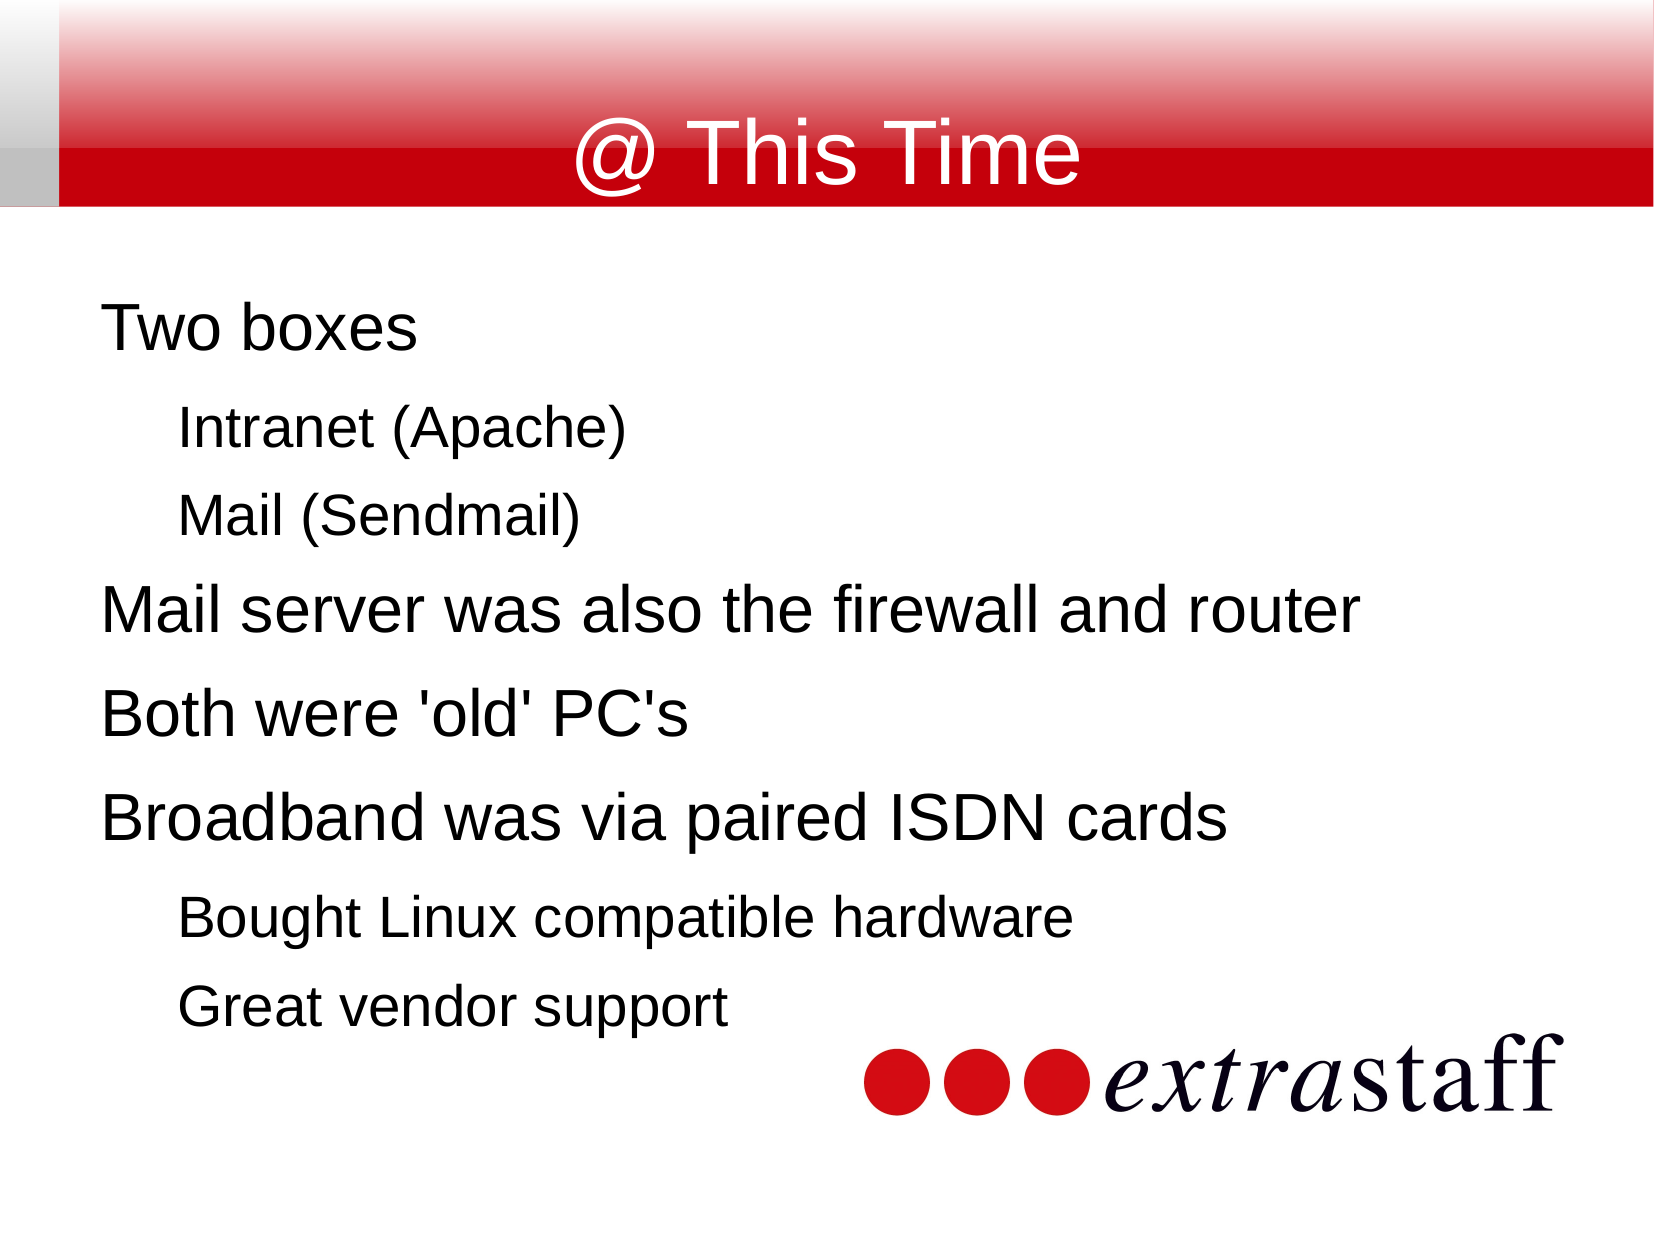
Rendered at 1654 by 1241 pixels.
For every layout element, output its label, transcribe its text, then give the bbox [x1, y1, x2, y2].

title @ This Time [82, 49, 1571, 257]
picture [863, 1109, 1565, 1116]
list Two boxes Intranet (Apache) Mail (Sendmail) Mail server was also the firewall and router Both were 'old' PC's Broadband was via paired ISDN cards Bought Linux compatible hardware Great vendor support [82, 290, 1571, 1109]
